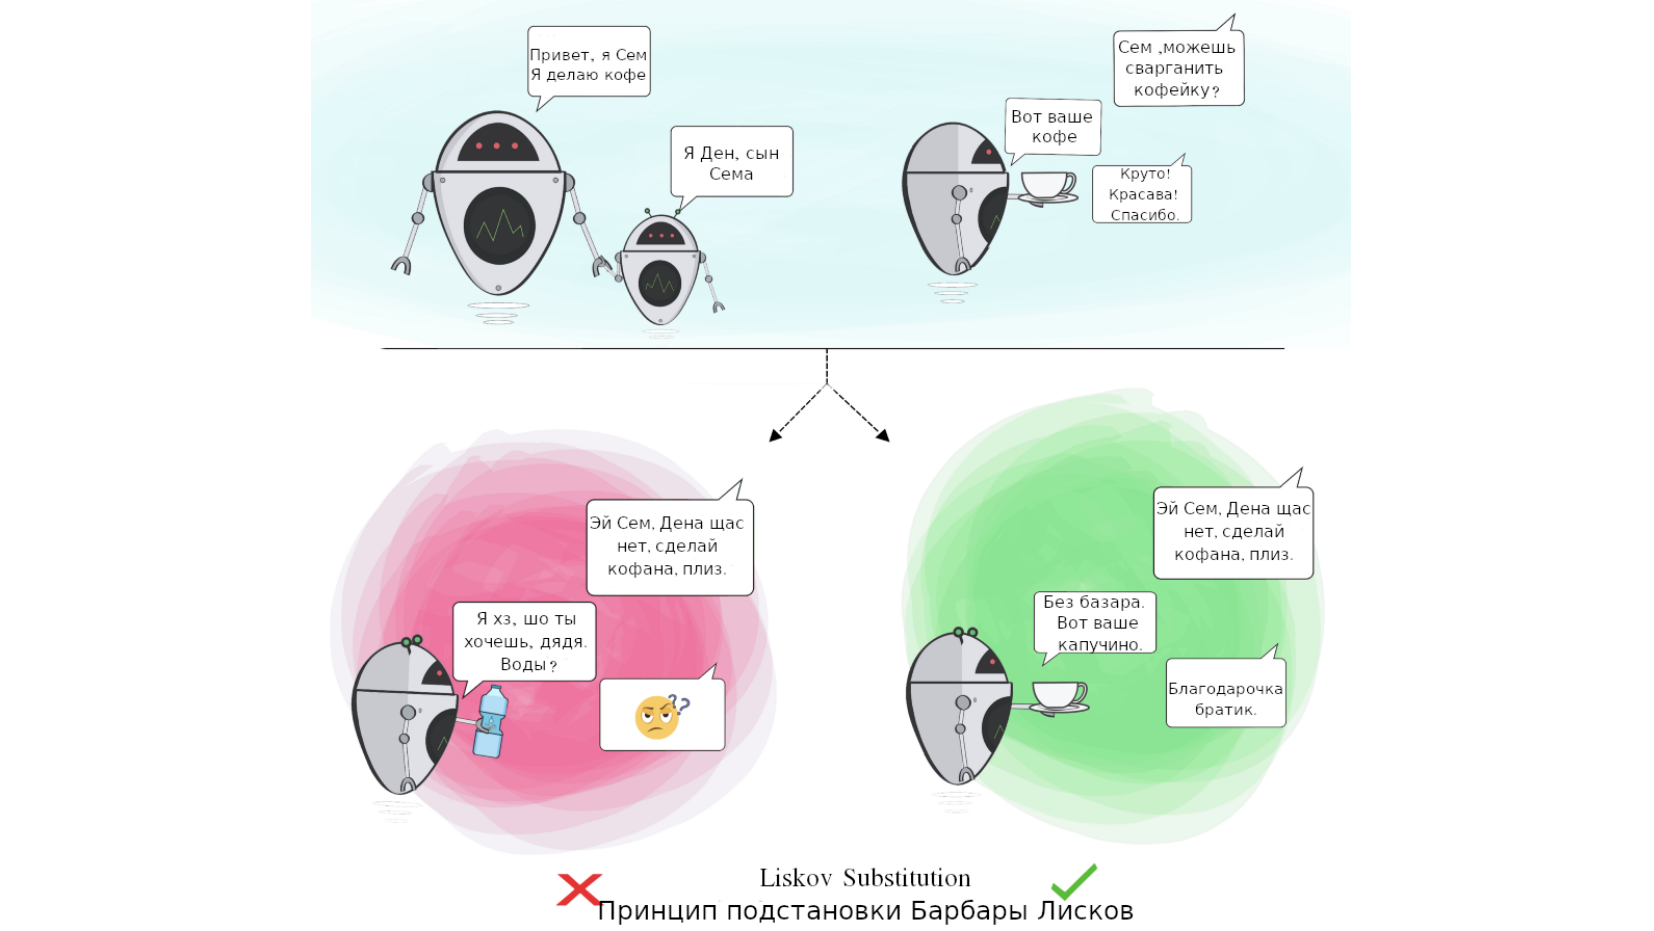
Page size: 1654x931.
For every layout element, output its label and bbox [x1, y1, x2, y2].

picture [311, 0, 1351, 931]
